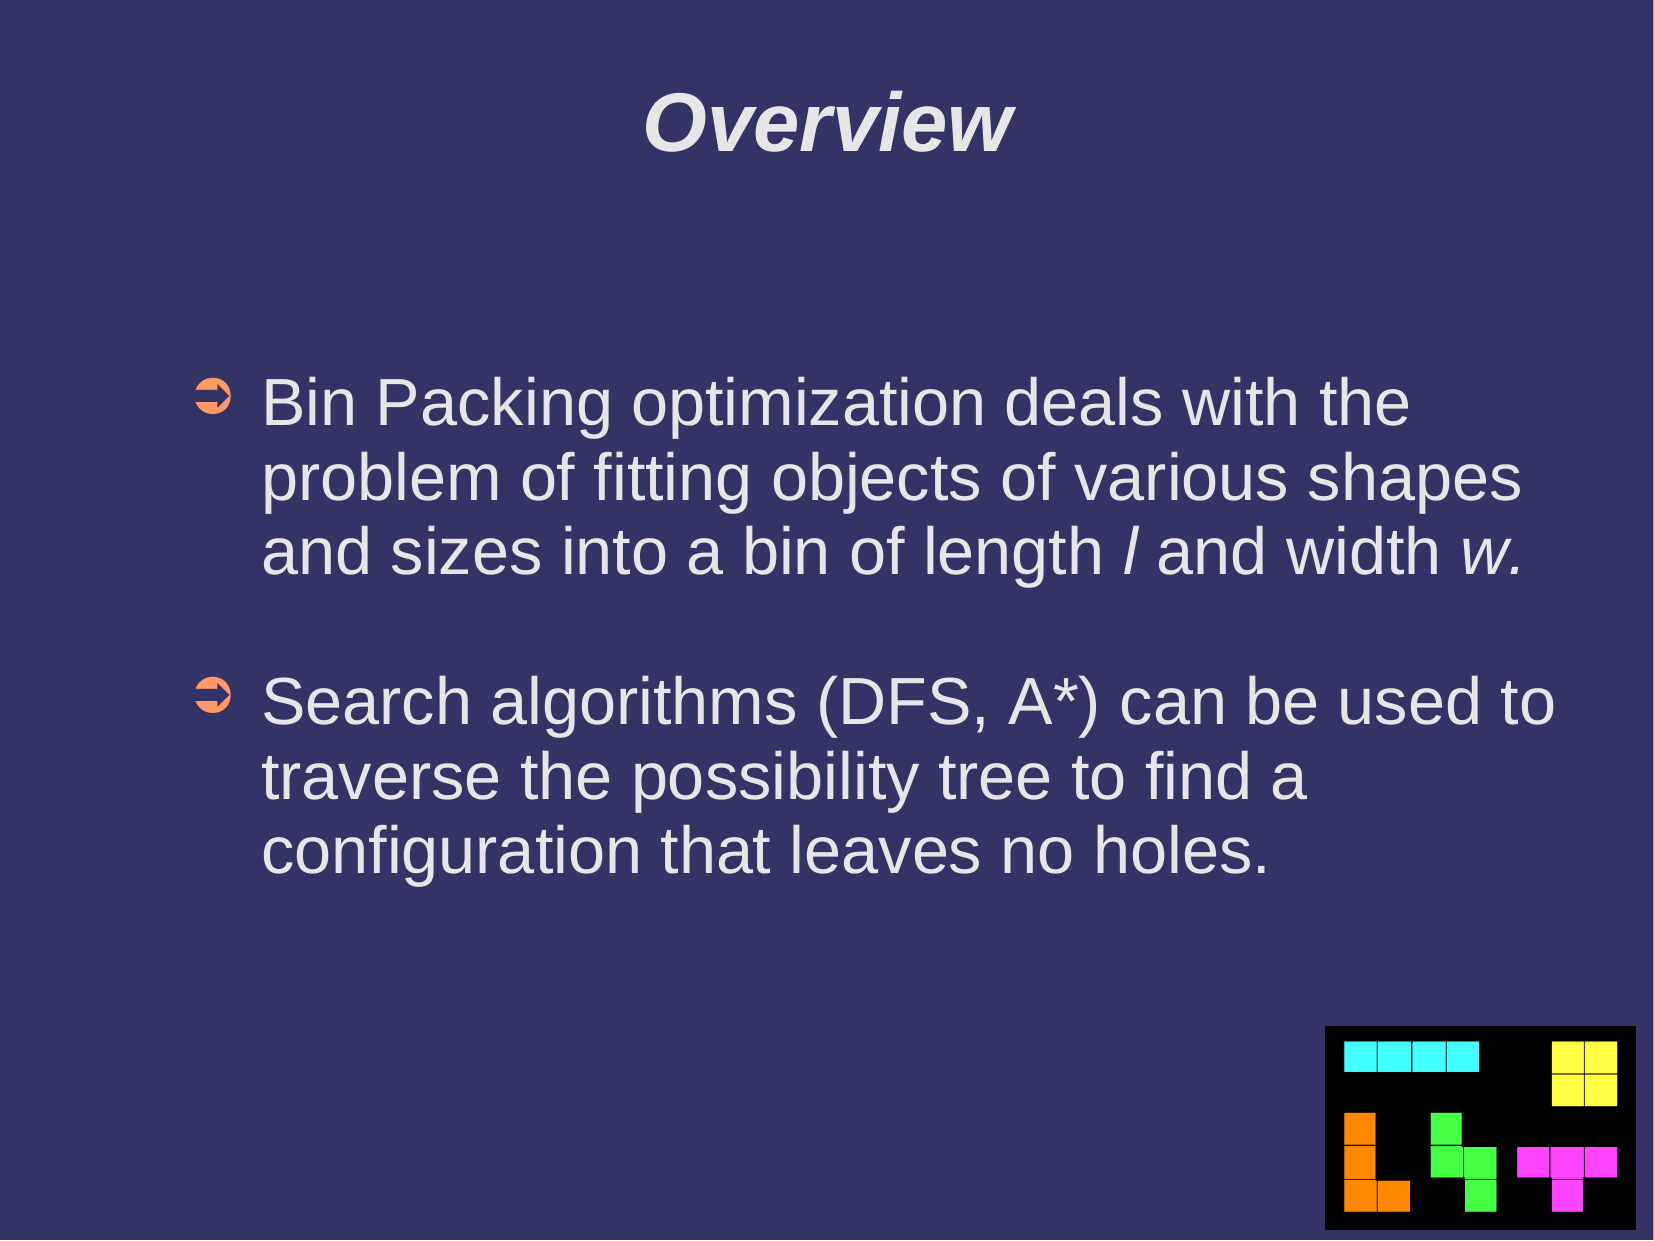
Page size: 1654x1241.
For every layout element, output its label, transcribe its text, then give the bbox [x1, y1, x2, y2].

picture [1325, 1026, 1636, 1230]
list Bin Packing optimization deals with the problem of fitting objects of various shapes and sizes into a bin of length l and width w. Search algorithms (DFS, A*) can be used to traverse the possibility tree to find a configuration that leaves no holes. [178, 364, 1570, 1147]
title Overview [121, 19, 1534, 227]
